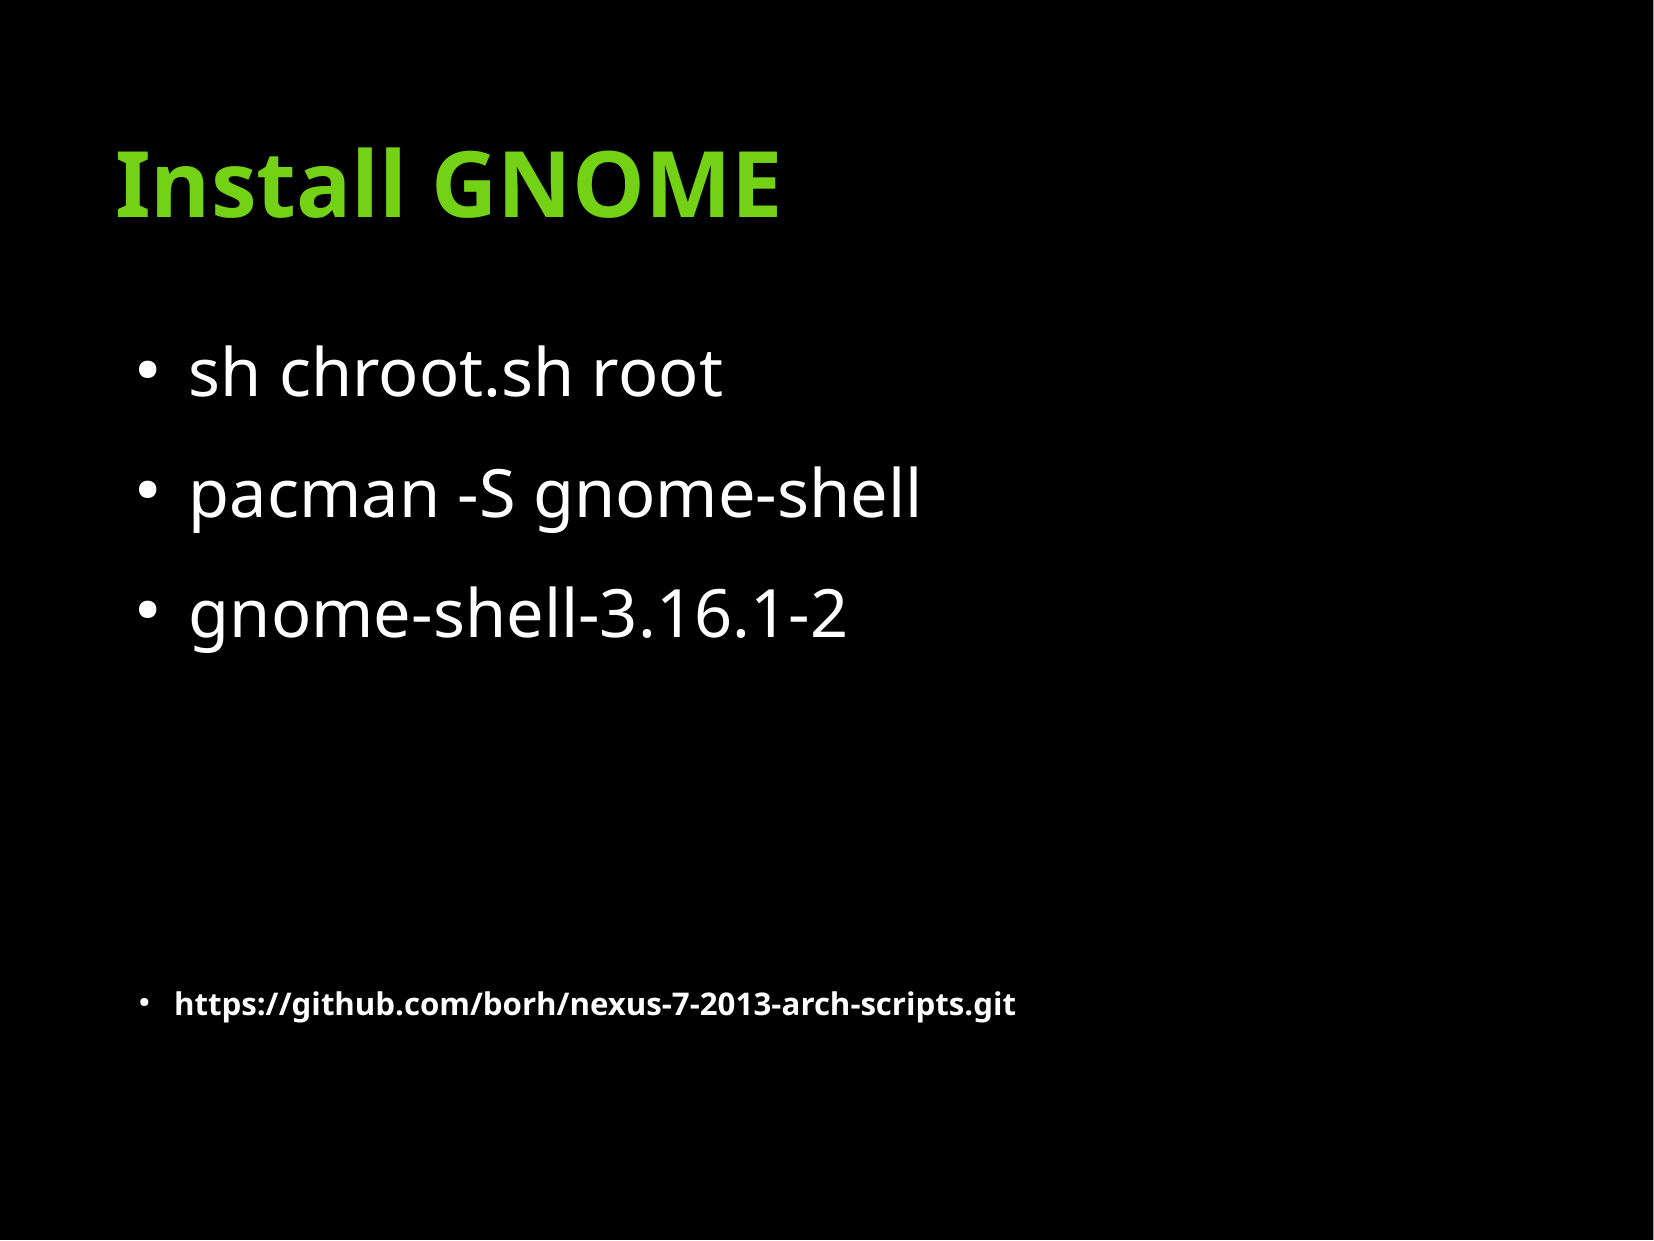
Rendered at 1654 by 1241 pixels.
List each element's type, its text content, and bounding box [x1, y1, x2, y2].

list sh chroot.sh root pacman -S gnome-shell gnome-shell-3.16.1-2 [118, 325, 1536, 1045]
title Install GNOME [115, 78, 1539, 287]
text_box https://github.com/borh/nexus-7-2013-arch-scripts.git [88, 974, 1300, 1063]
